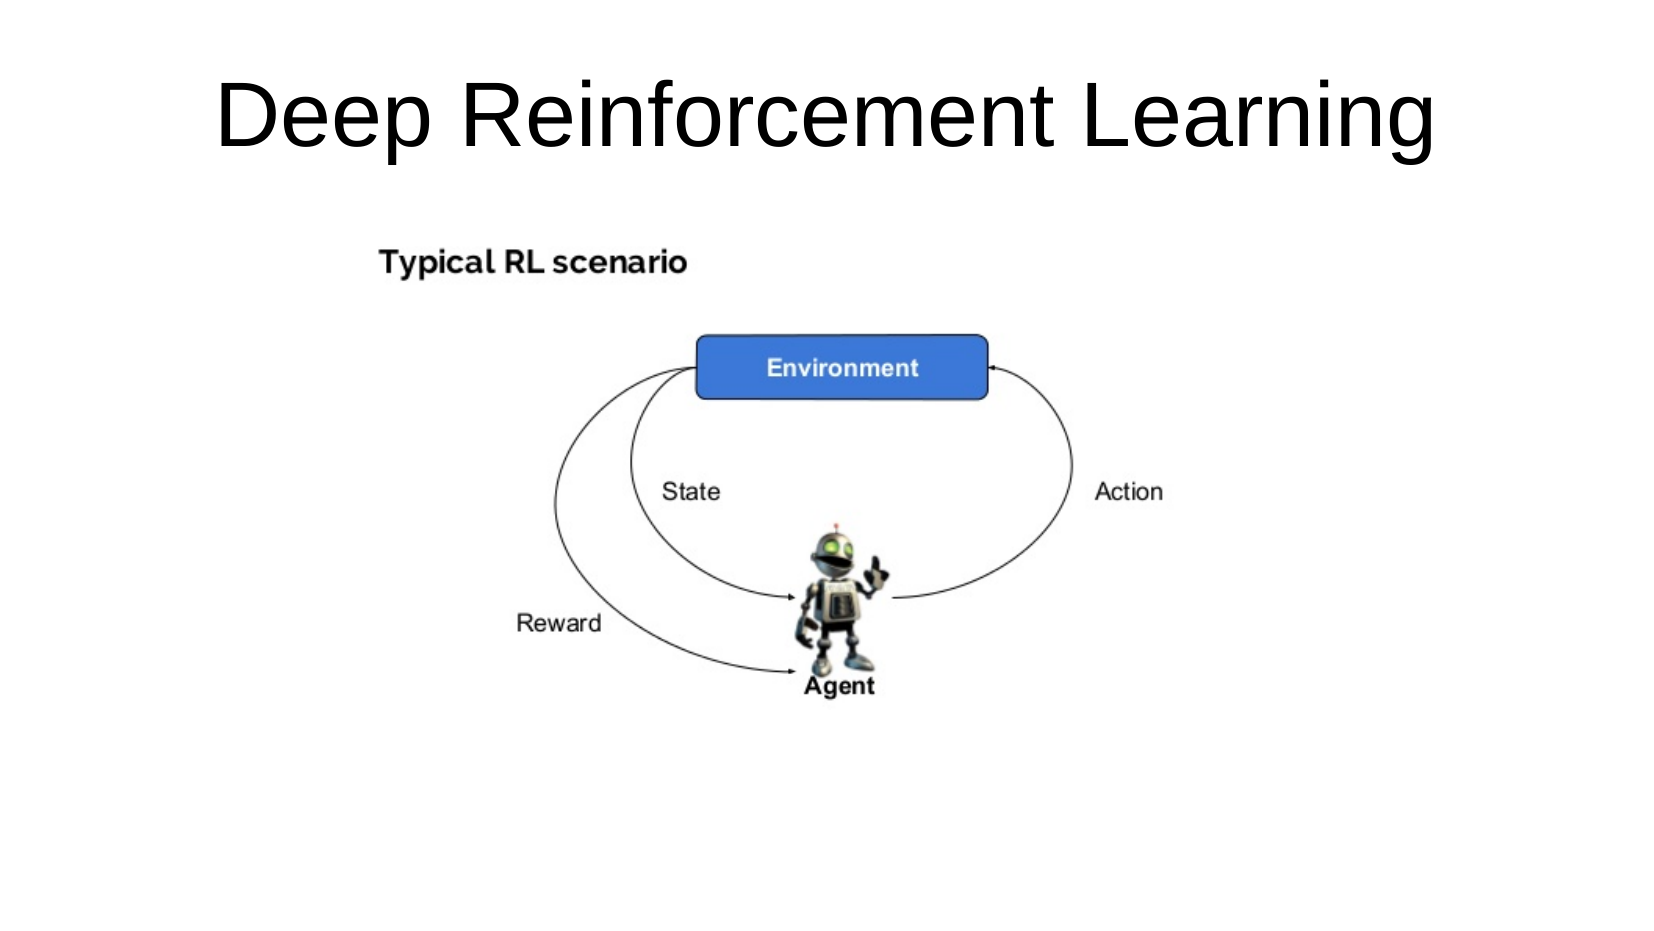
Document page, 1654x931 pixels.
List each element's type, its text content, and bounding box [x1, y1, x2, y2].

picture [377, 185, 1193, 721]
title Deep Reinforcement Learning [82, 37, 1571, 193]
